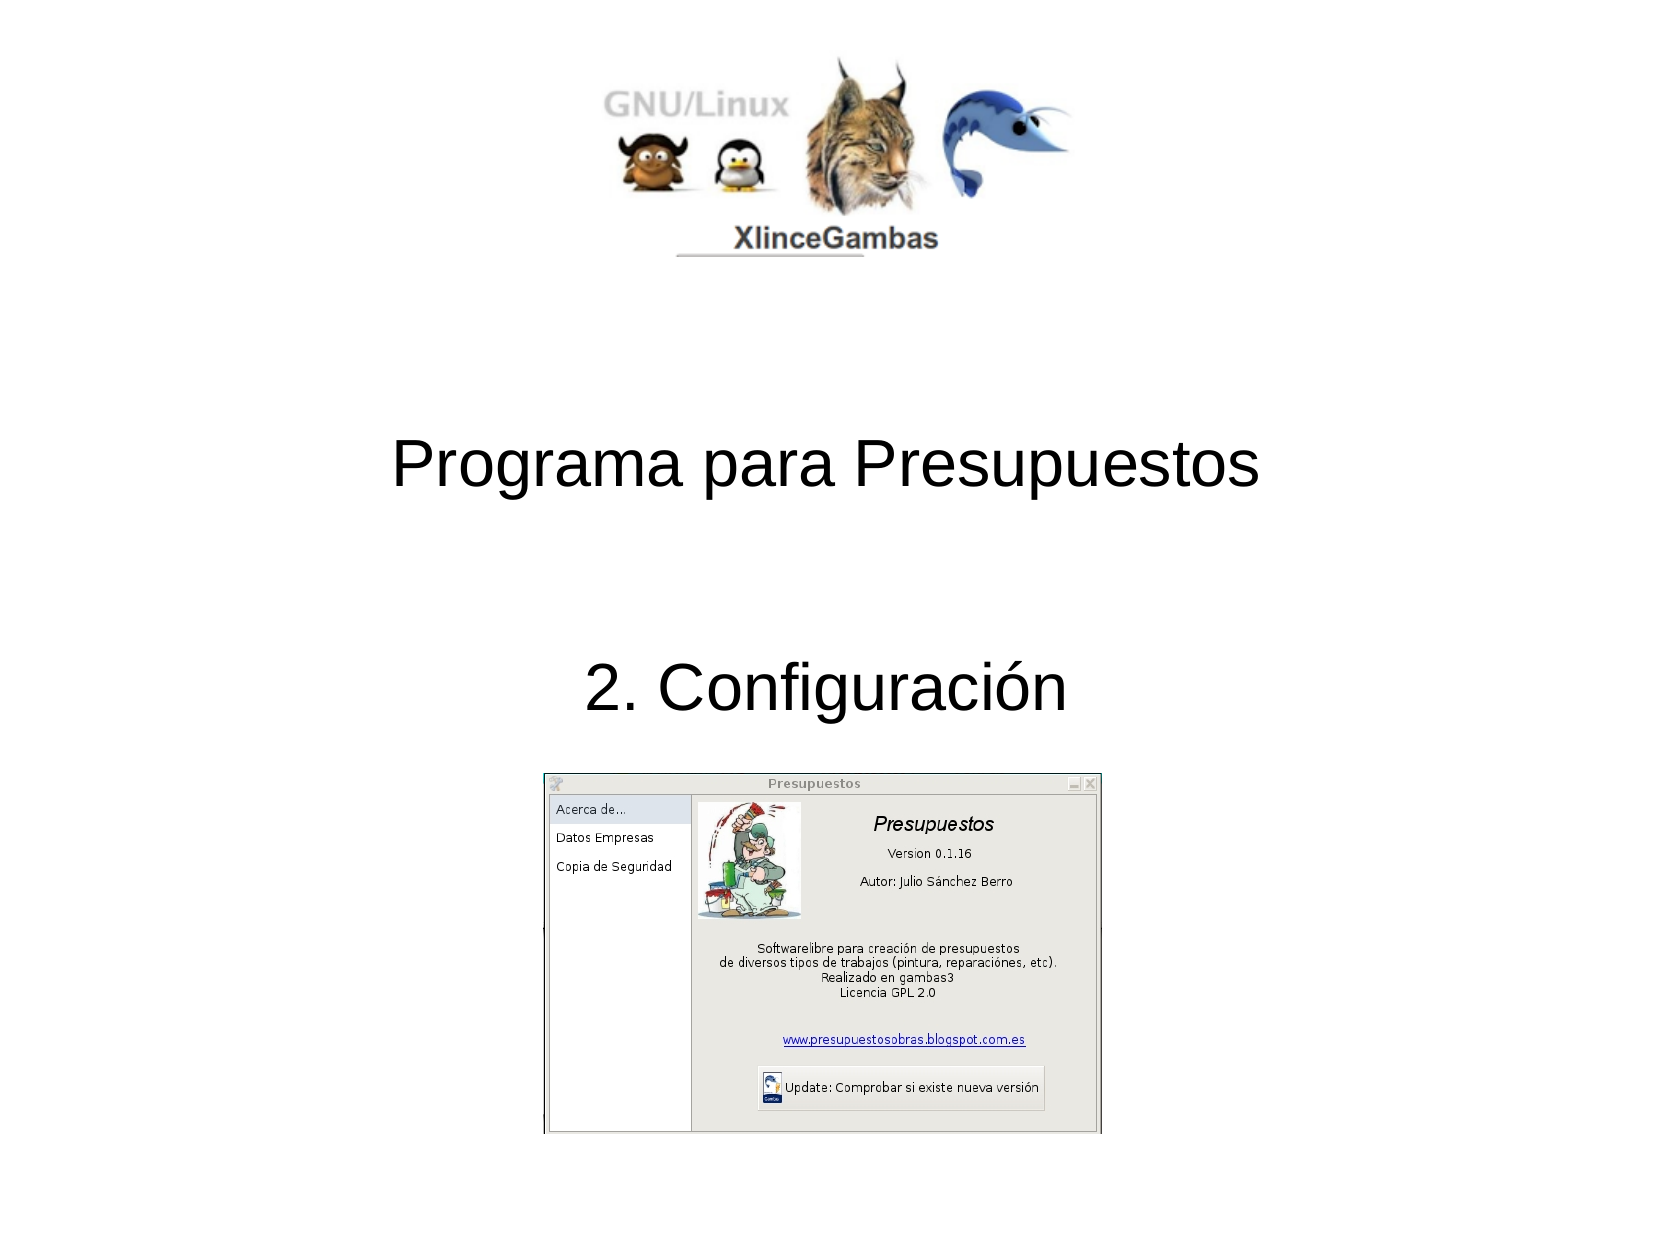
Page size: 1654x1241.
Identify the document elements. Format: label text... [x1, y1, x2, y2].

subtitle Programa para Presupuestos 2. Configuración [82, 290, 1571, 1010]
picture [575, 49, 1078, 257]
picture [543, 773, 1102, 1134]
